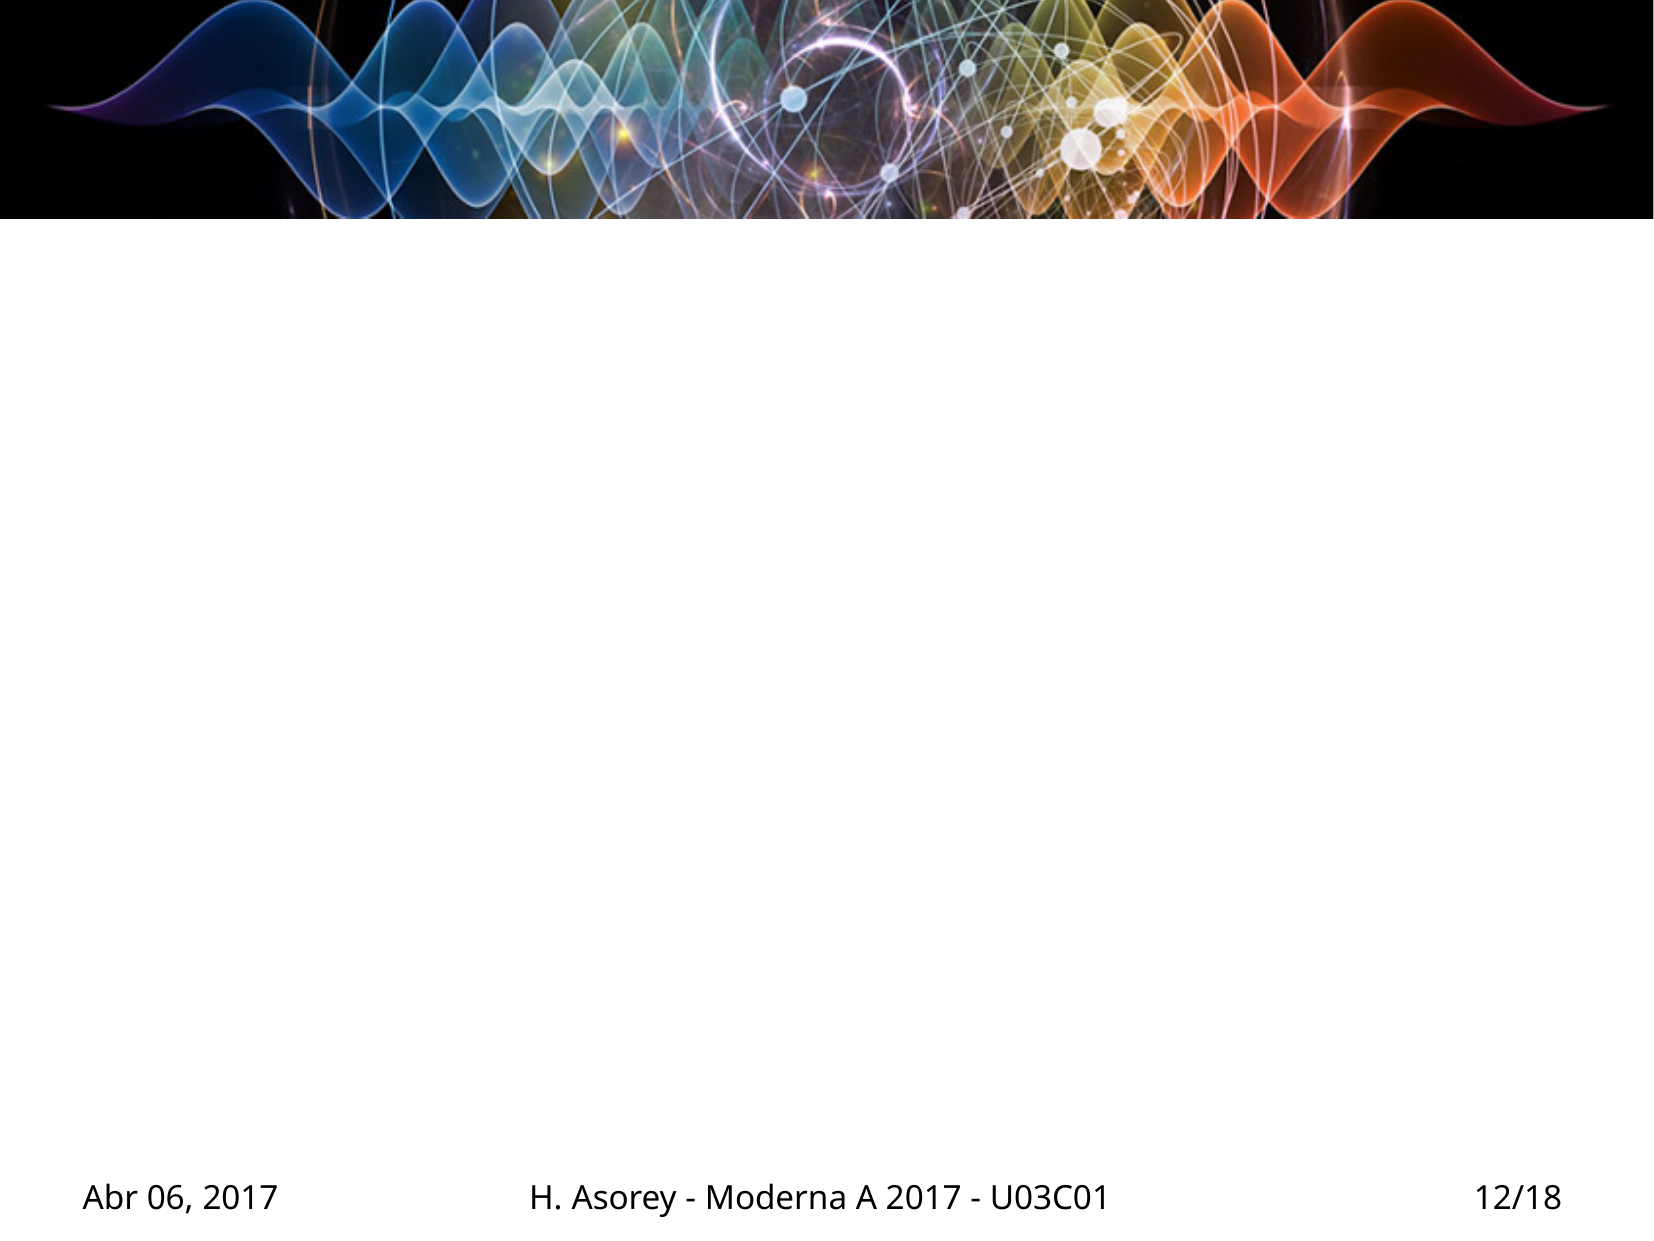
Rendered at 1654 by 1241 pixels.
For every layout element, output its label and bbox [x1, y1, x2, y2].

picture [0, 0, 1654, 219]
